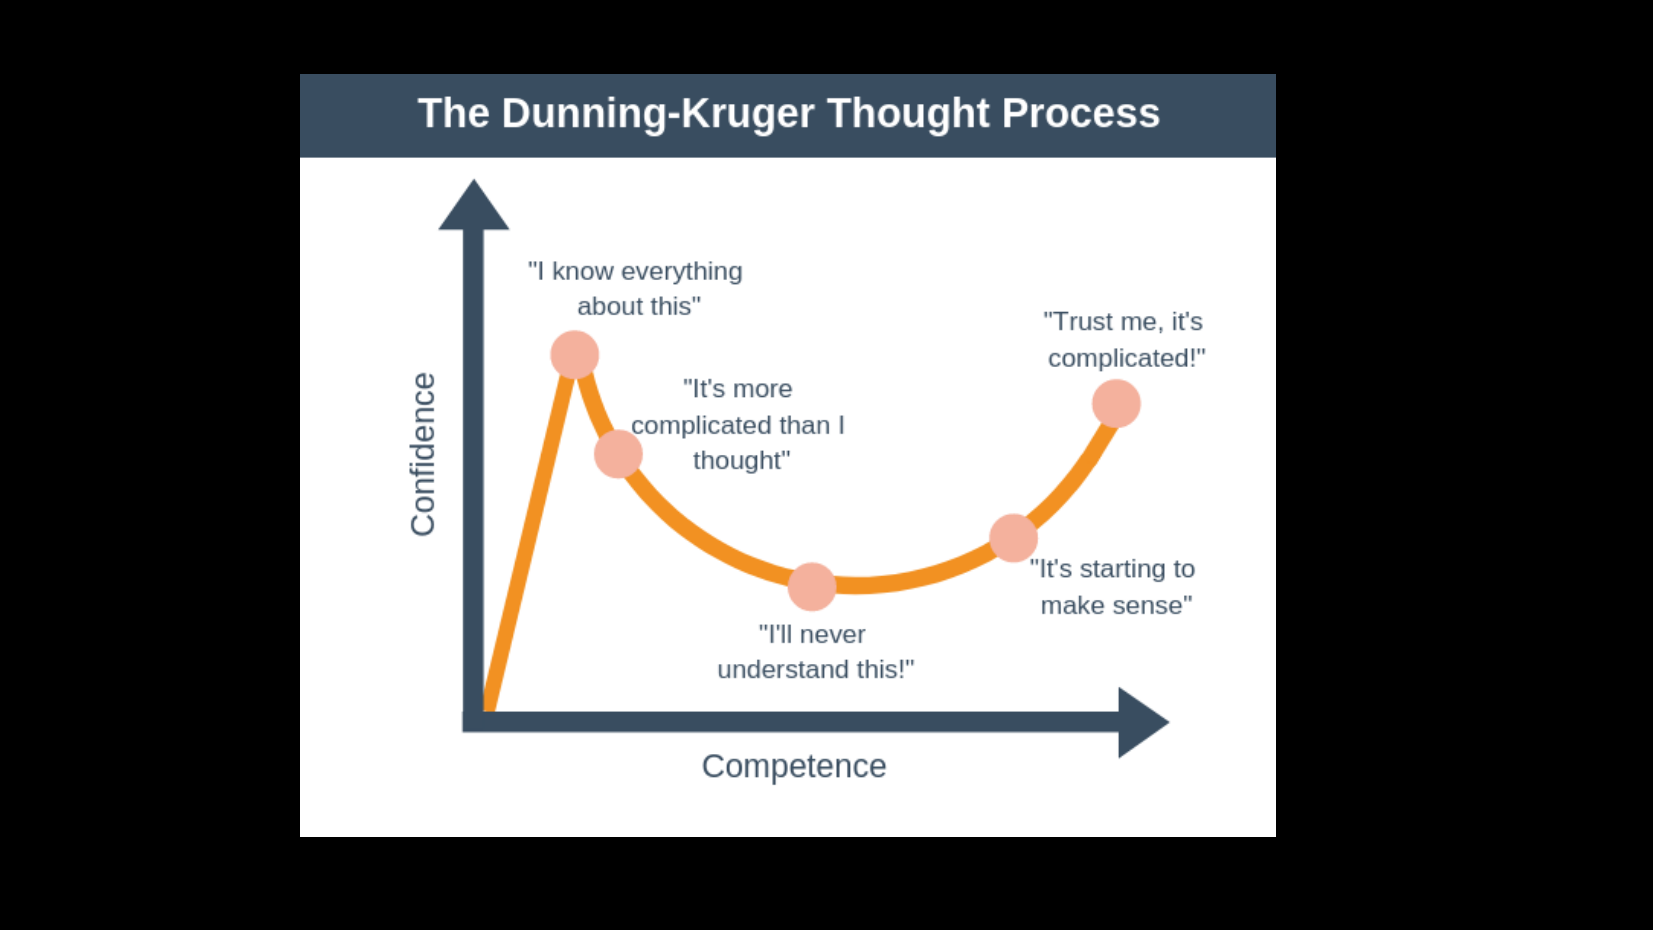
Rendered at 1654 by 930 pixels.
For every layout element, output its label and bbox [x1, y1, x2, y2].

picture [300, 74, 1276, 837]
